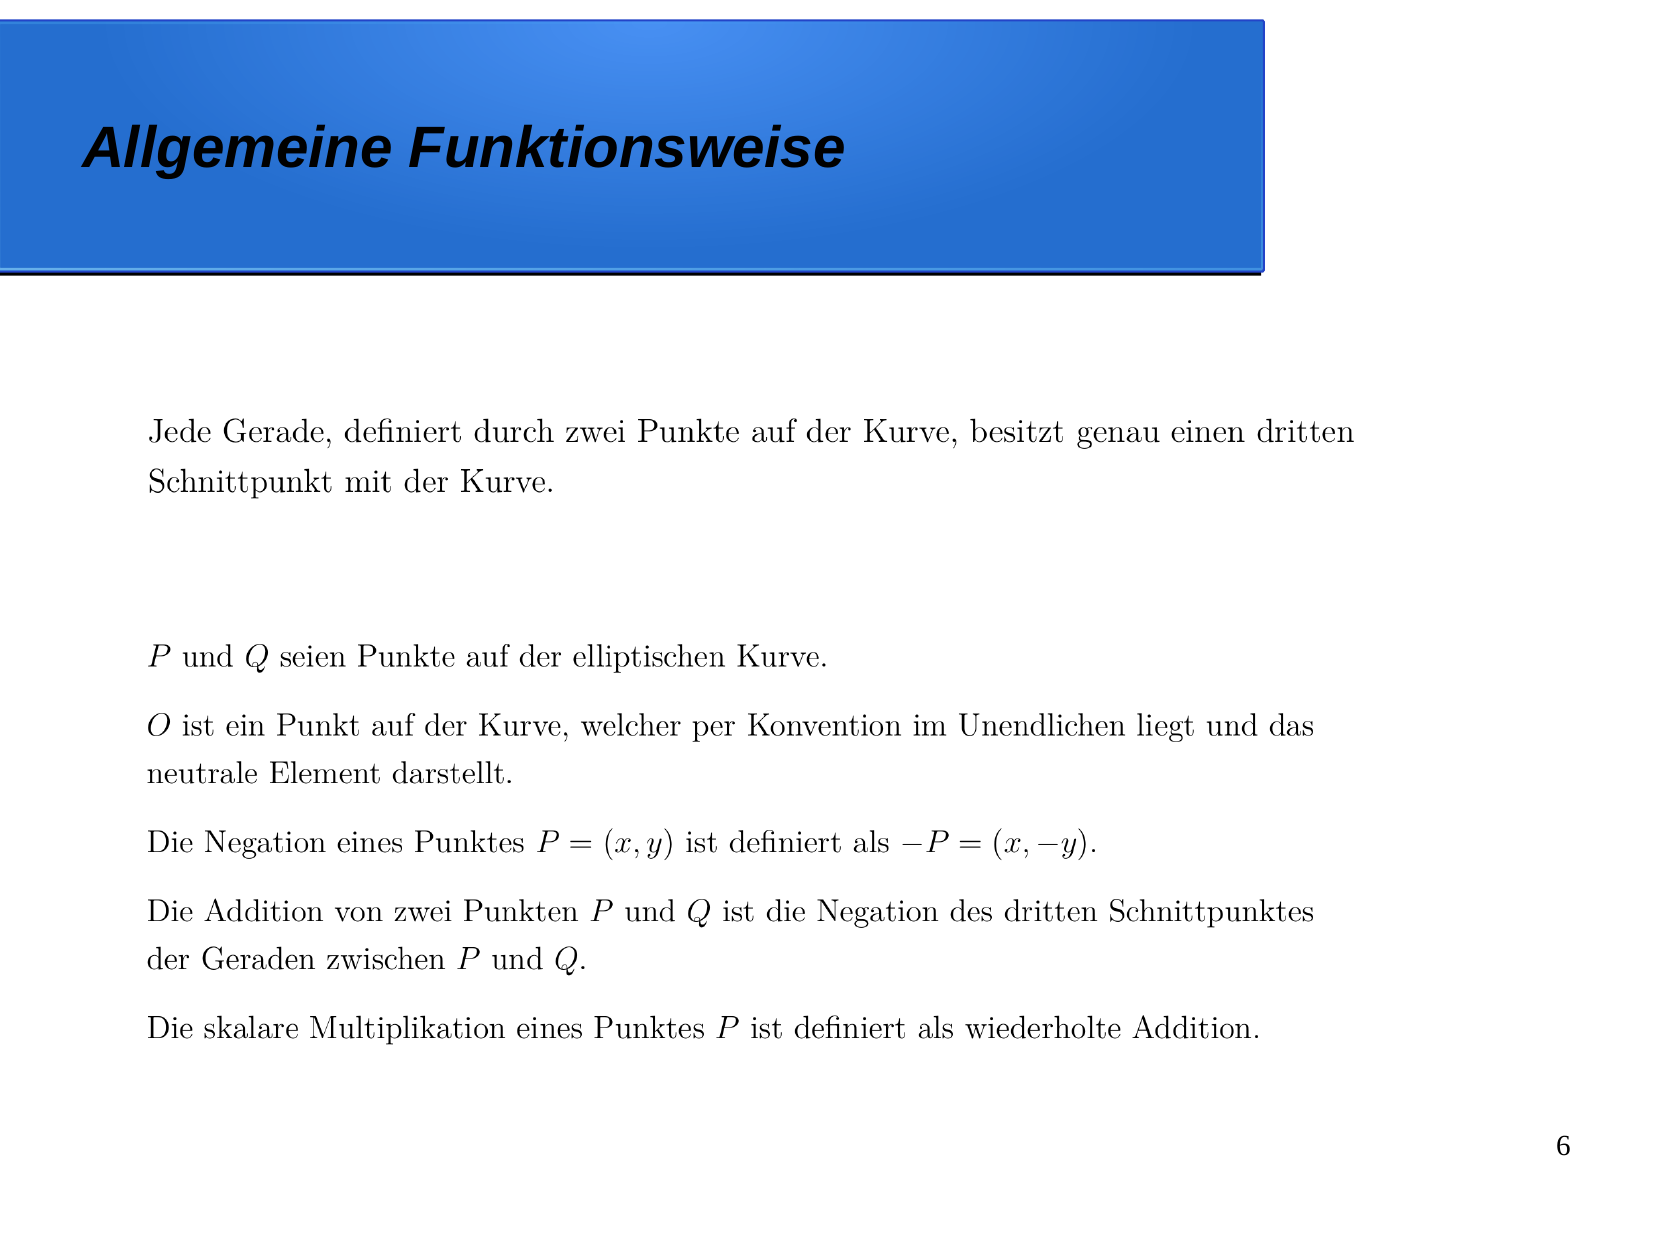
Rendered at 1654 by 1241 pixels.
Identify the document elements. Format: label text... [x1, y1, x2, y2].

picture [141, 625, 1338, 1065]
title Allgemeine Funktionsweise [82, 47, 1264, 249]
picture [141, 401, 1371, 515]
